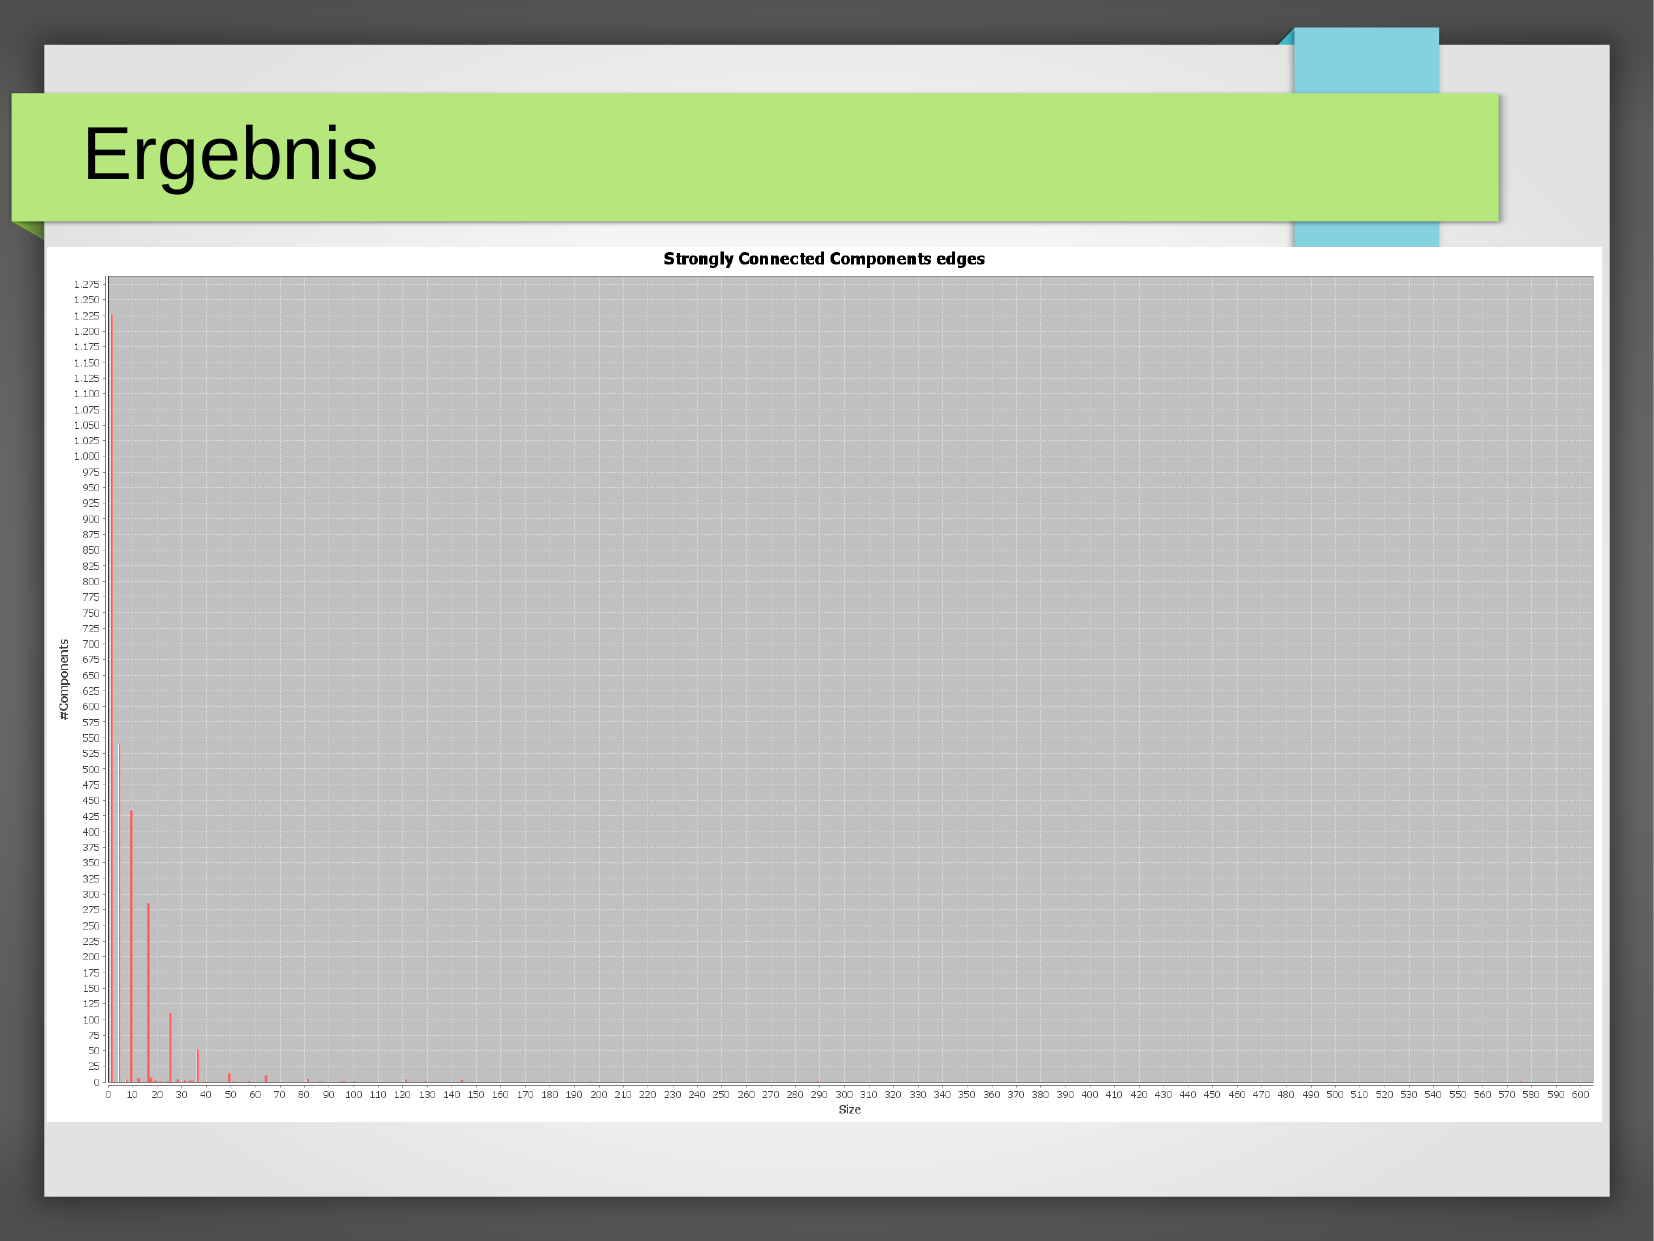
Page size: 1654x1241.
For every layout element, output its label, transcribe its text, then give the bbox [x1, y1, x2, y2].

picture [0, 0, 1654, 1241]
title Ergebnis [82, 94, 1264, 213]
